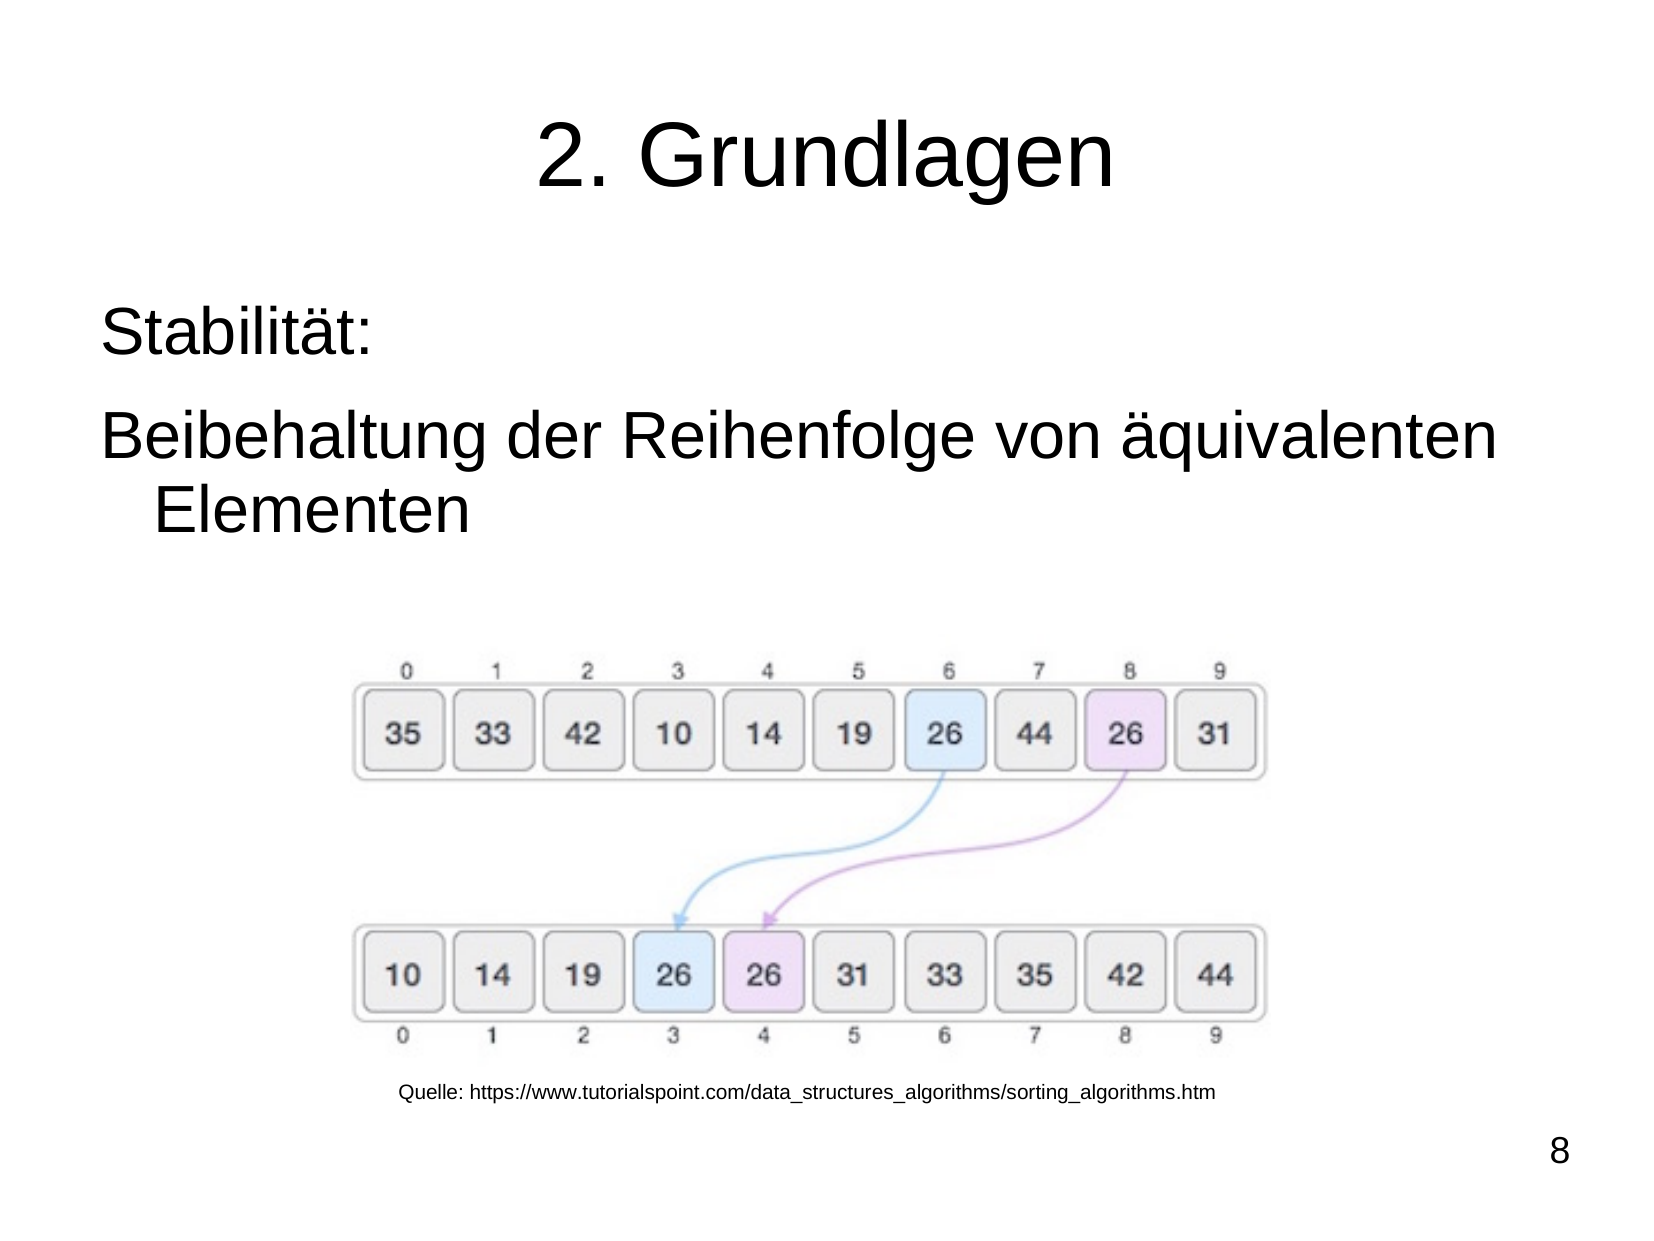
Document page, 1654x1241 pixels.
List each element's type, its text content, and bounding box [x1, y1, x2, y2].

title 2. Grundlagen [82, 49, 1571, 257]
picture [350, 634, 1271, 1067]
list Stabilität: Beibehaltung der Reihenfolge von äquivalenten Elementen [82, 290, 1571, 1109]
text_box Quelle: https://www.tutorialspoint.com/data_structures_algorithms/sorting_algorithms.htm [383, 1072, 1232, 1110]
